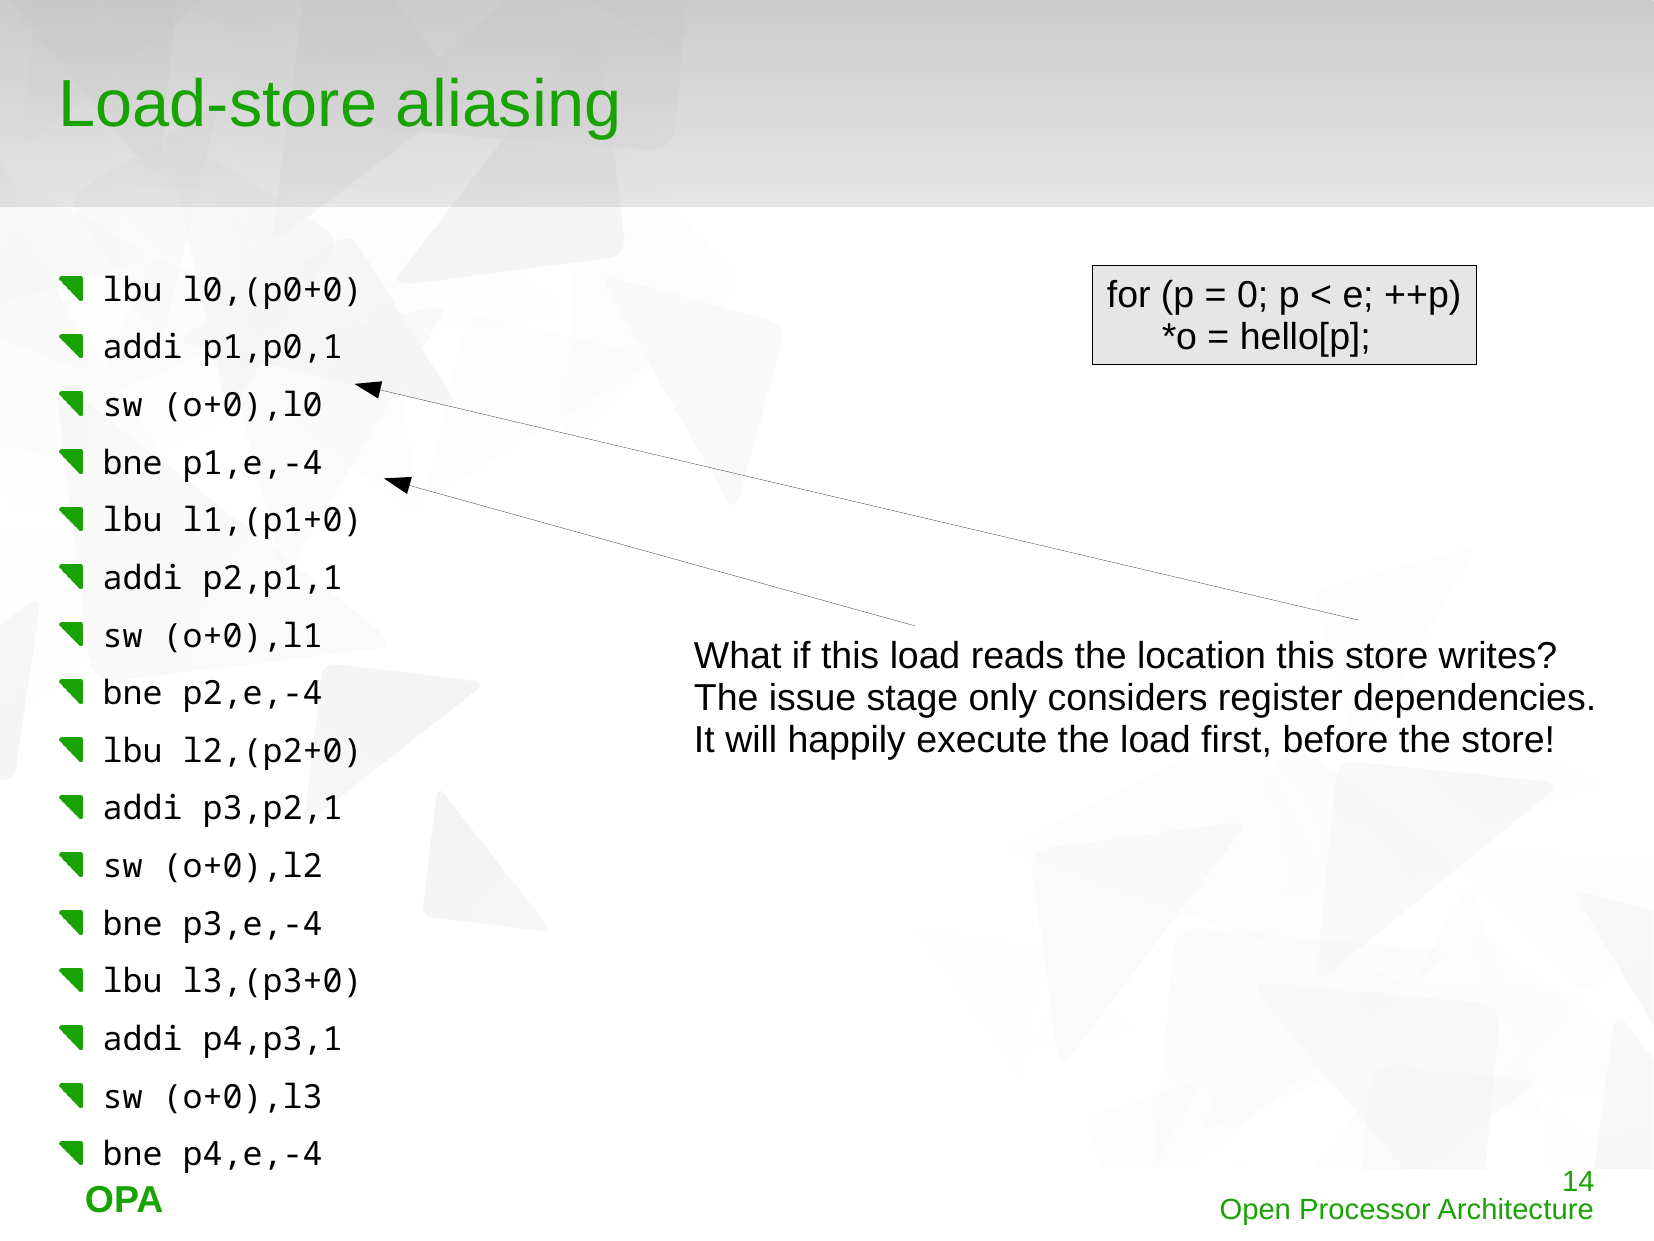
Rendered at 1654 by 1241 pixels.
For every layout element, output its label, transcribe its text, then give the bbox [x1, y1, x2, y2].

title Load-store aliasing [59, 29, 1595, 178]
text_box for (p = 0; p < e; ++p) *o = hello[p]; [1092, 265, 1477, 365]
picture [59, 1141, 83, 1165]
picture [562, 529, 783, 931]
text_box What if this load reads the location this store writes? The issue stage only considers register dependencies. It will happily execute the load first, before the store! [679, 626, 1612, 768]
picture [0, 0, 783, 931]
picture [562, 434, 783, 588]
picture [915, 548, 1654, 1169]
list lbu l0,(p0+0) addi p1,p0,1 sw (o+0),l0 bne p1,e,-4 lbu l1,(p1+0) addi p2,p1,1 sw (o+0),l1 bne p2,e,-4 lbu l2,(p2+0) addi p3,p2,1 sw (o+0),l2 bne p3,e,-4 lbu l3,(p3+0) addi p4,p3,1 sw (o+0),l3 bne p4,e,-4 [59, 265, 562, 1129]
